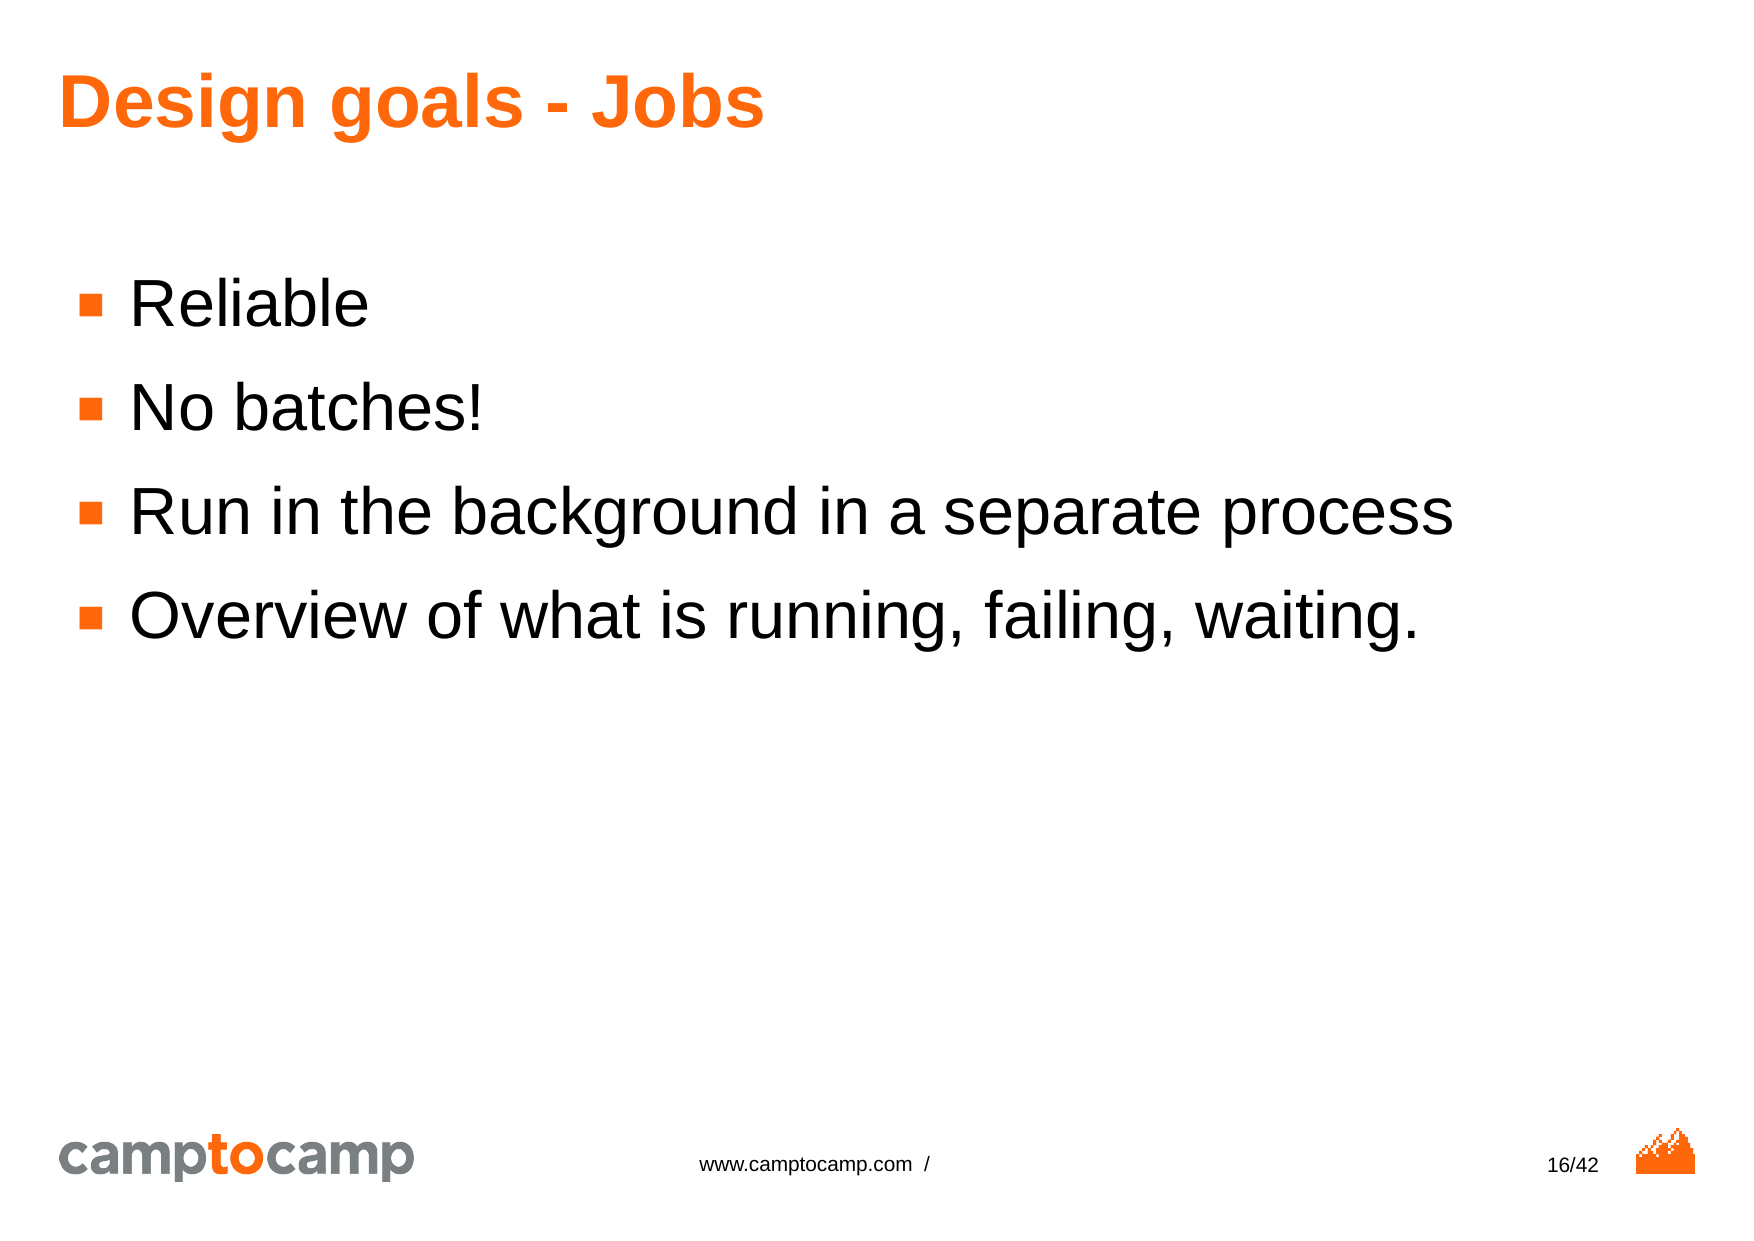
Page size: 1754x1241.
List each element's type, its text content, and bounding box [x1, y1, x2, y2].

picture [1636, 1128, 1695, 1174]
title Design goals - Jobs [59, 59, 1695, 247]
picture [59, 1134, 414, 1182]
list Reliable No batches! Run in the background in a separate process Overview of what is running, failing, waiting. [59, 265, 1696, 917]
